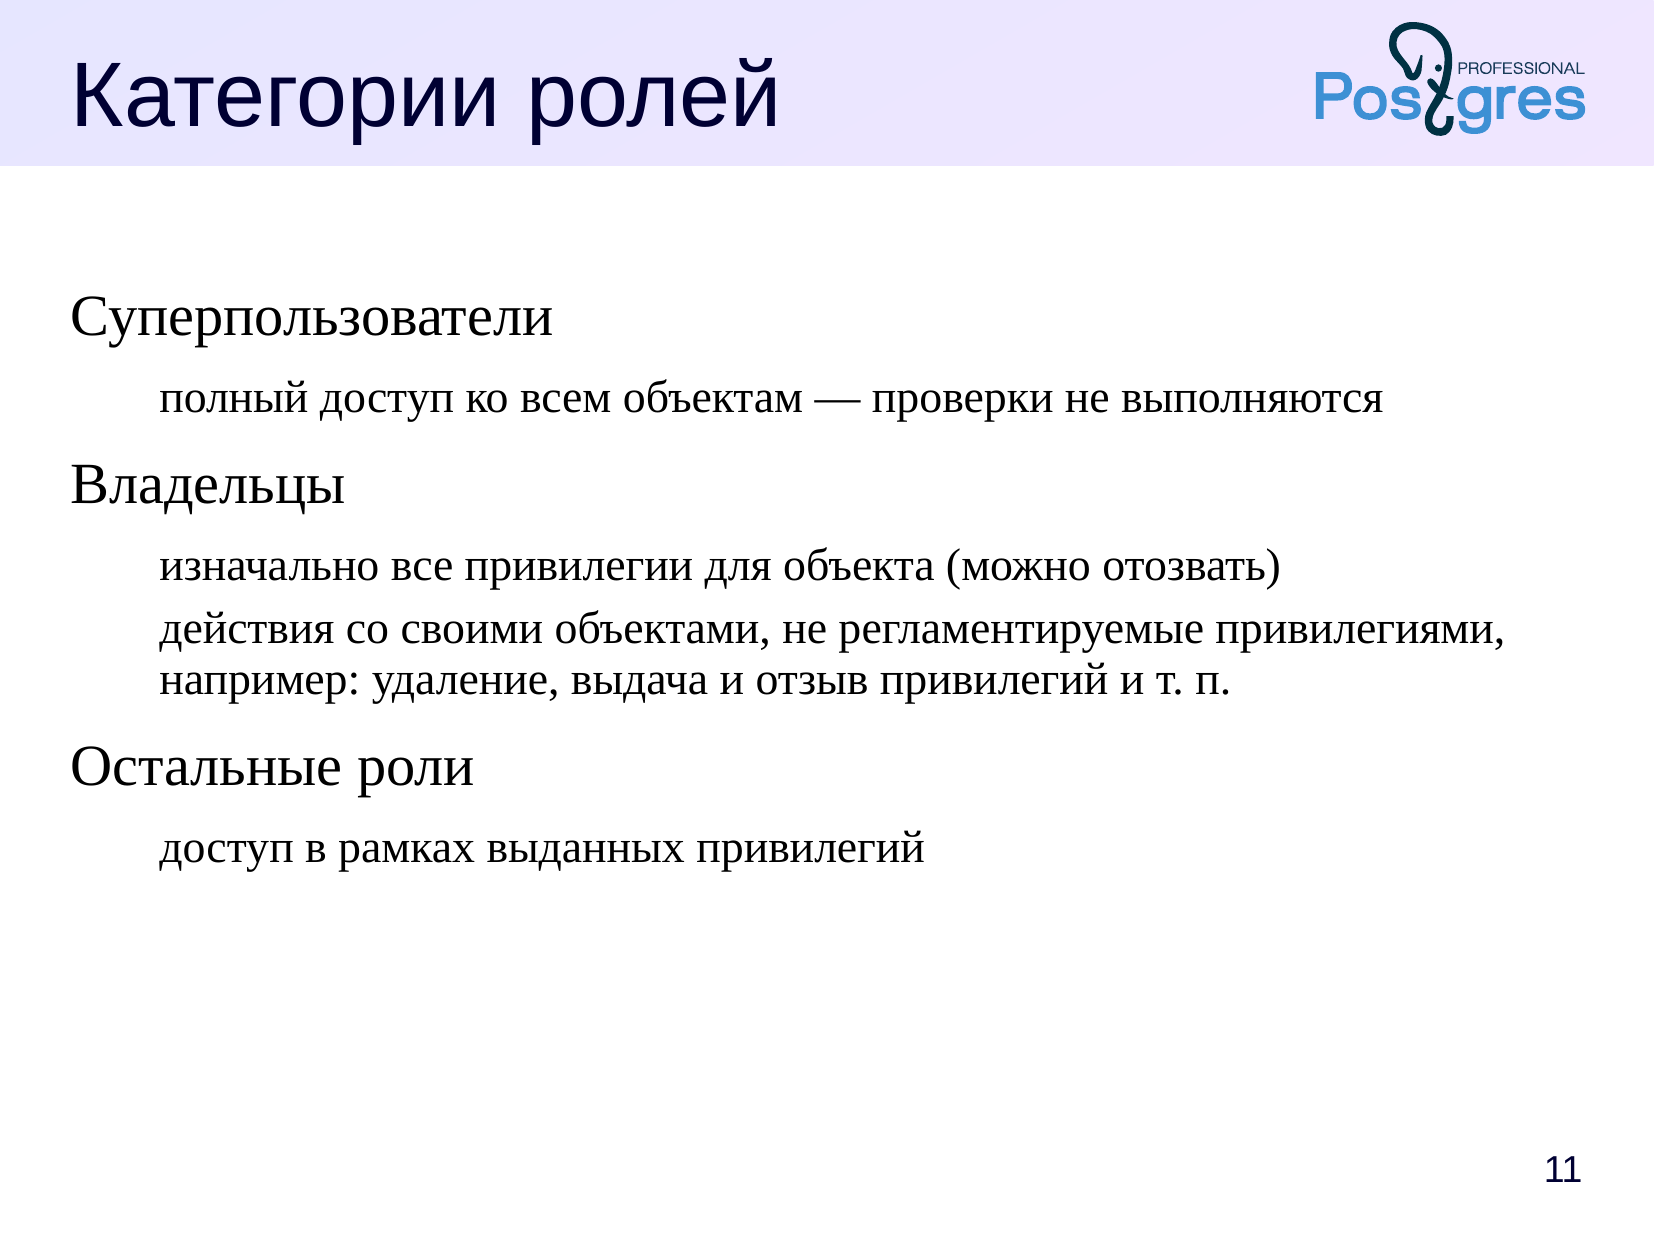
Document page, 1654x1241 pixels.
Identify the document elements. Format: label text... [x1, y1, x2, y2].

list Суперпользователи полный доступ ко всем объектам — проверки не выполняются Владельцы изначально все привилегии для объекта (можно отозвать) действия со своими объектами, не регламентируемые привилегиями, например: удаление, выдача и отзыв привилегий и т. п. Остальные роли доступ в рамках выданных привилегий [70, 283, 1583, 1134]
title Категории ролей [70, 43, 1241, 147]
